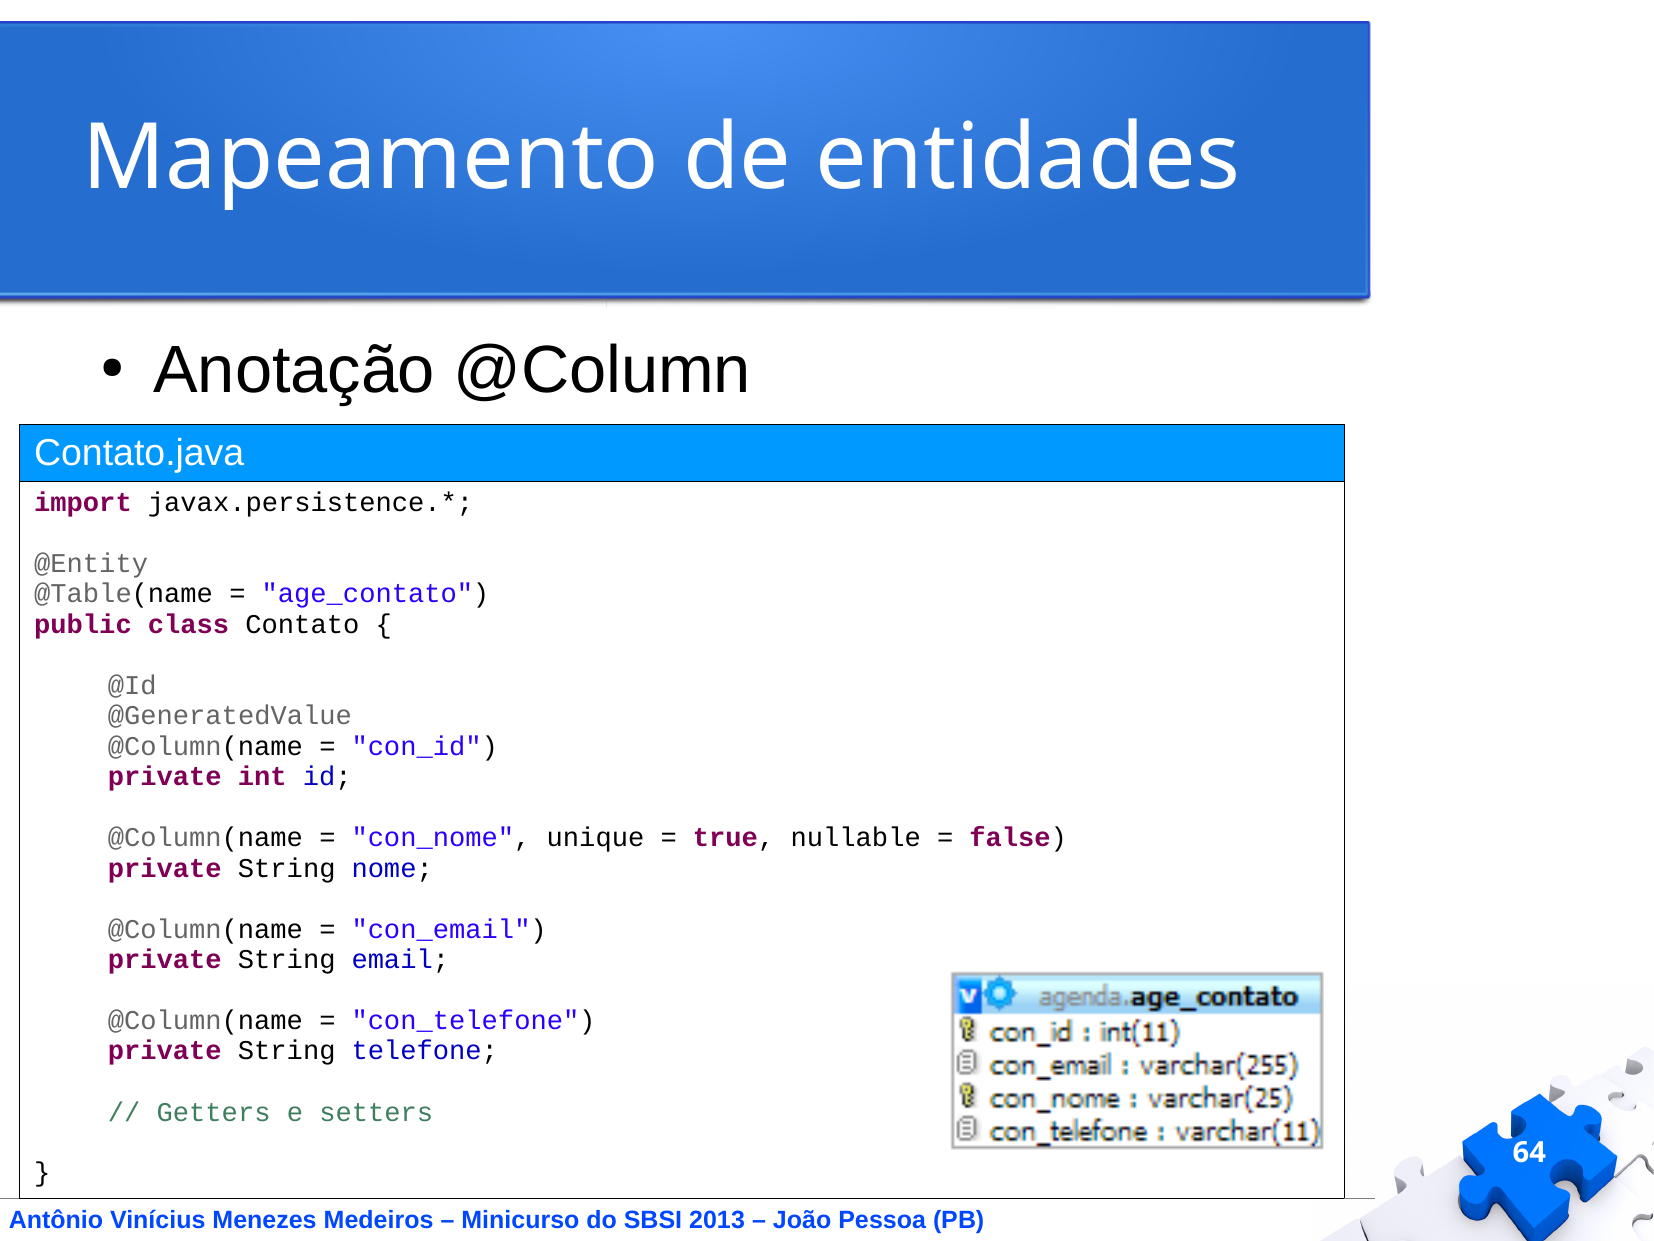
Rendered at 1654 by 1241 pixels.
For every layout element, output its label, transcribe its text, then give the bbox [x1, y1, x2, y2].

picture [1311, 983, 1654, 1241]
table_cell import javax.persistence.*; @Entity @Table(name = "age_contato") public class Contato { @Id @GeneratedValue @Column(name = "con_id") private int id; @Column(name = "con_nome", unique = true, nullable = false) private String nome; @Column(name = "con_email") private String email; @Column(name = "con_telefone") private String telefone; // Getters e setters } [20, 482, 1344, 1198]
picture [944, 965, 1335, 1158]
list Anotação @Column [82, 332, 1356, 1052]
picture [0, 21, 1375, 307]
title Mapeamento de entidades [82, 49, 1323, 257]
table_header Contato.java [20, 425, 1344, 481]
